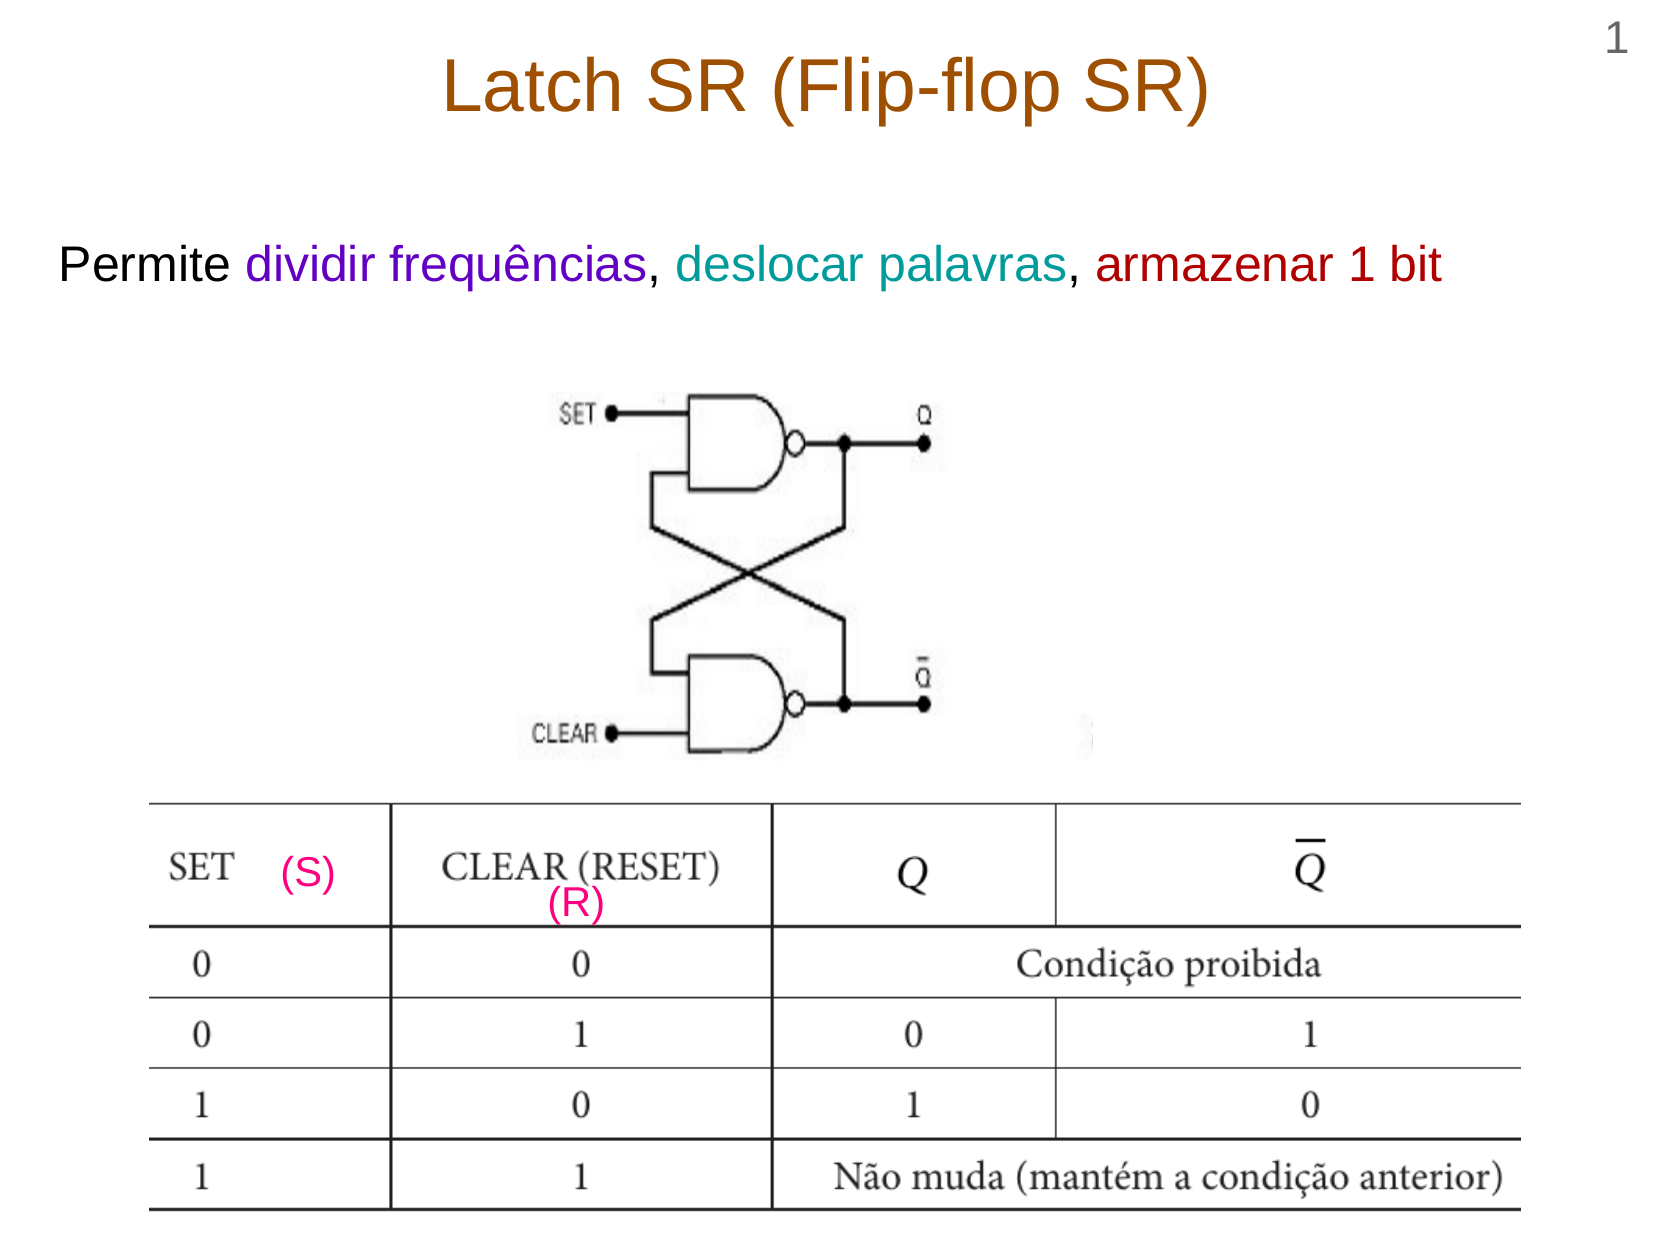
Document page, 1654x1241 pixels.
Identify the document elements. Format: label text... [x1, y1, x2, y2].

list Permite dividir frequências, deslocar palavras, armazenar 1 bit [59, 236, 1595, 1211]
text_box (R) [532, 871, 621, 933]
text_box (S) [265, 841, 355, 903]
title Latch SR (Flip-flop SR) [59, 29, 1595, 148]
picture [149, 797, 1521, 1216]
picture [516, 392, 1093, 783]
